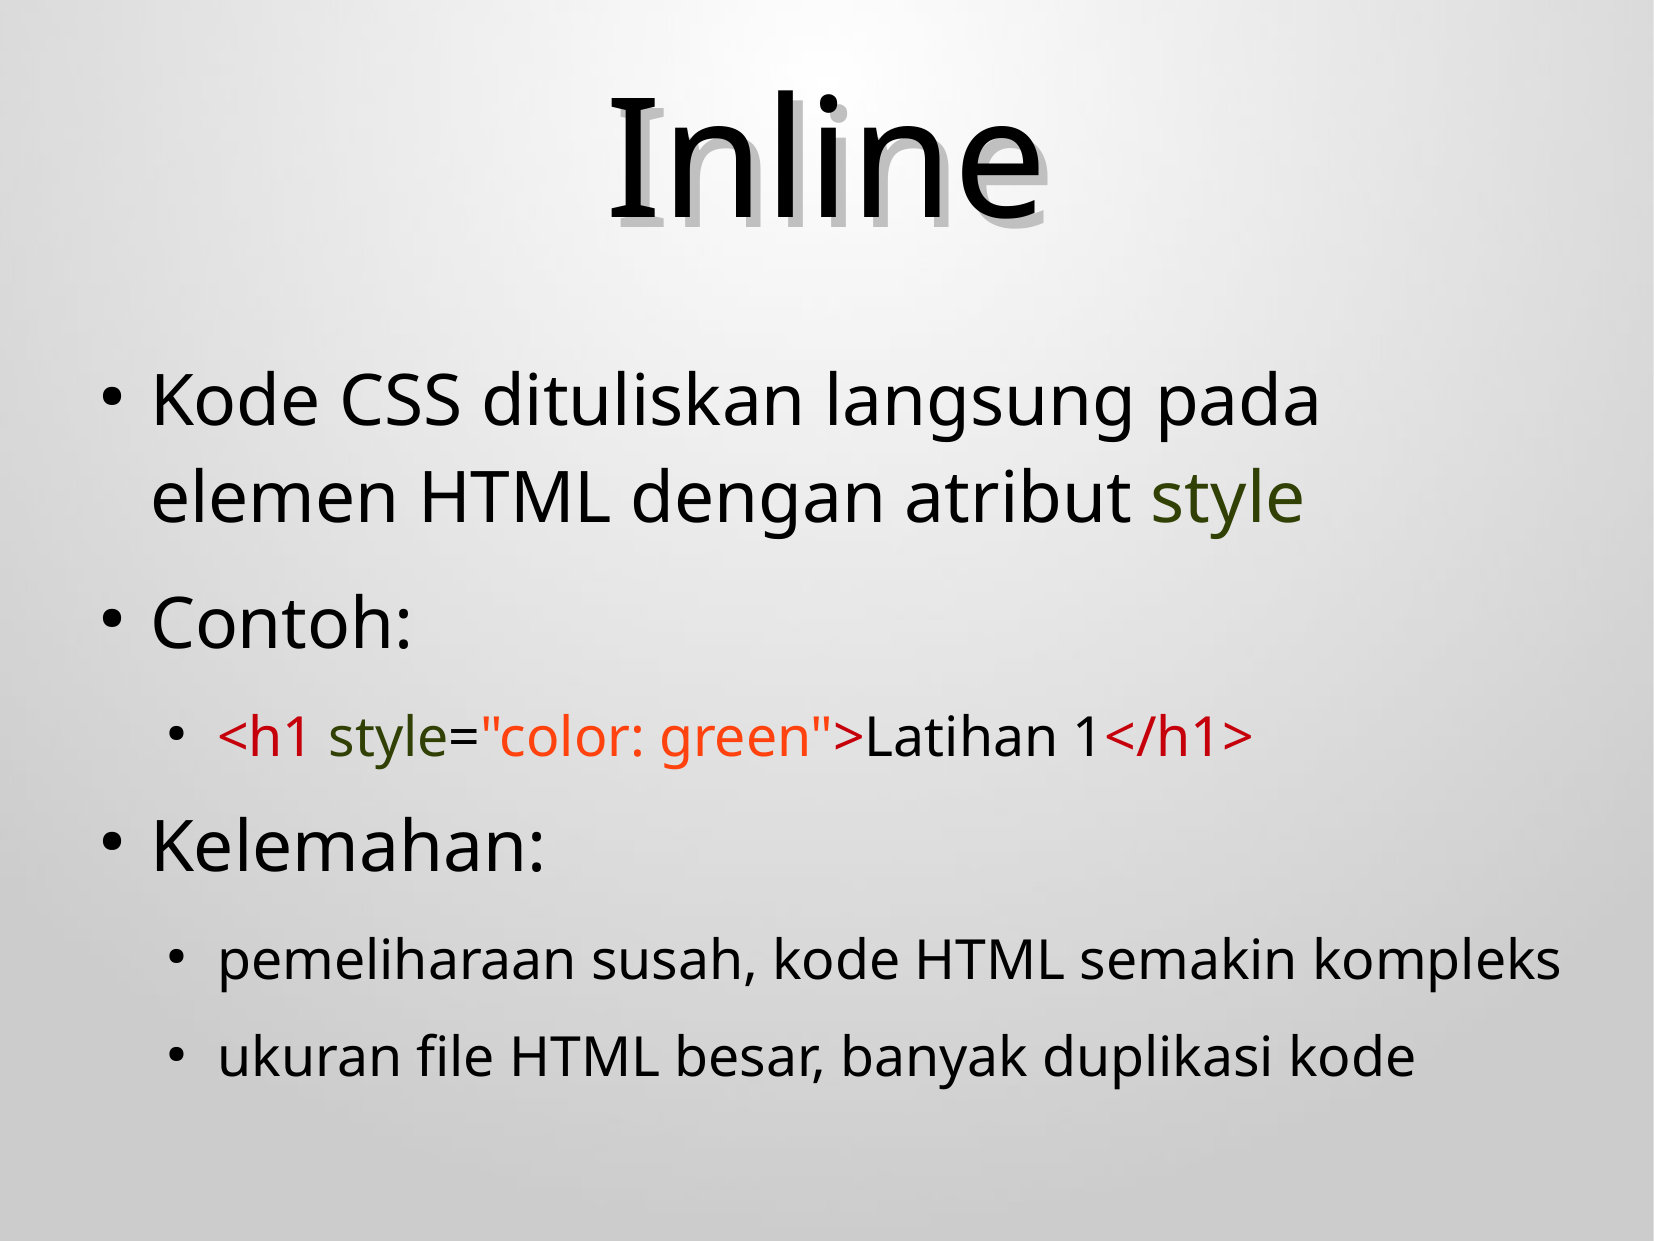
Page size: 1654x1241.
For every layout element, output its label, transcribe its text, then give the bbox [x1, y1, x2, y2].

picture [0, 0, 1654, 1241]
title Inline [82, 49, 1571, 257]
list Kode CSS dituliskan langsung pada elemen HTML dengan atribut style Contoh: <h1 style="color: green">Latihan 1</h1> Kelemahan: pemeliharaan susah, kode HTML semakin kompleks ukuran file HTML besar, banyak duplikasi kode [82, 349, 1571, 1168]
